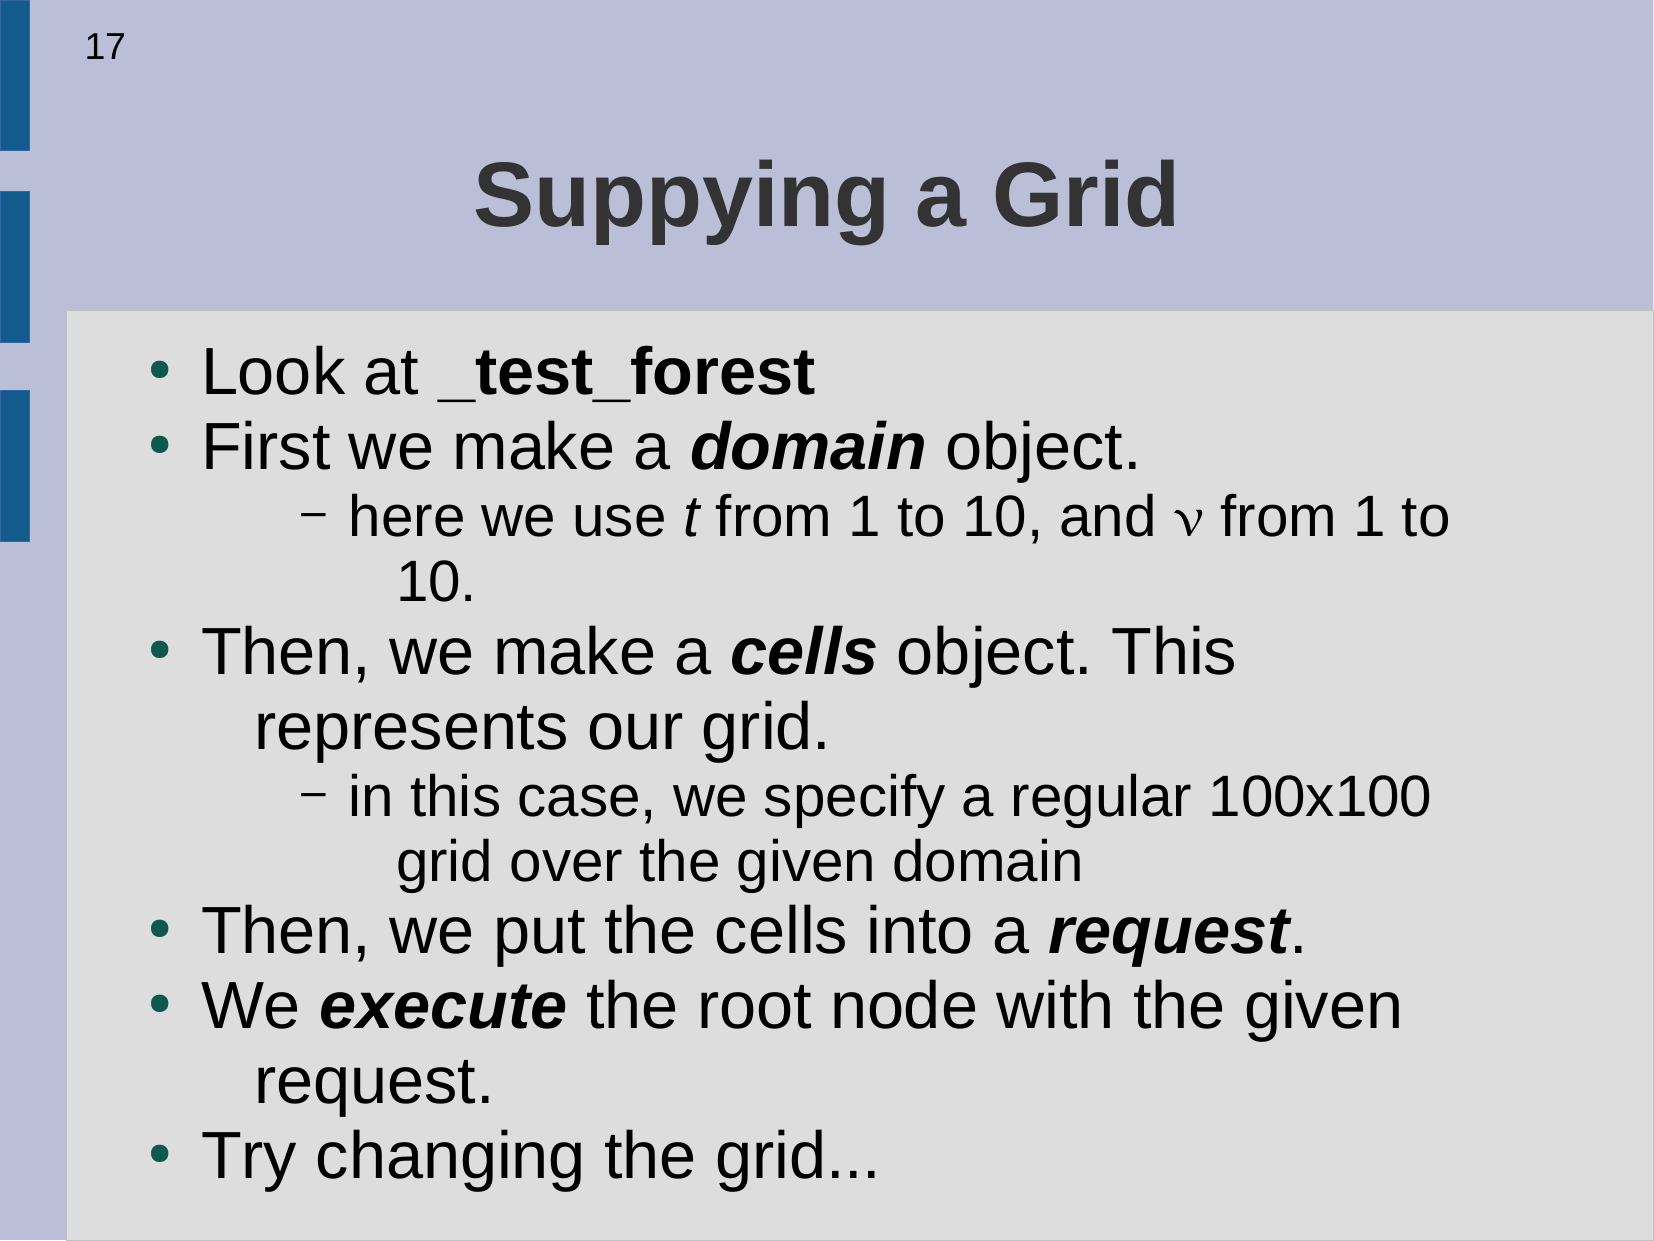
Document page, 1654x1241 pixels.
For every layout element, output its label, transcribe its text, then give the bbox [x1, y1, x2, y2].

text_box <number> [108, 18, 232, 92]
list Look at _test_forest First we make a domain object. here we use t from 1 to 10, and  from 1 to 10. Then, we make a cells object. This represents our grid. in this case, we specify a regular 100x100 grid over the given domain Then, we put the cells into a request. We execute the root node with the given request. Try changing the grid... [112, 334, 1525, 1135]
title Suppying a Grid [121, 91, 1534, 299]
